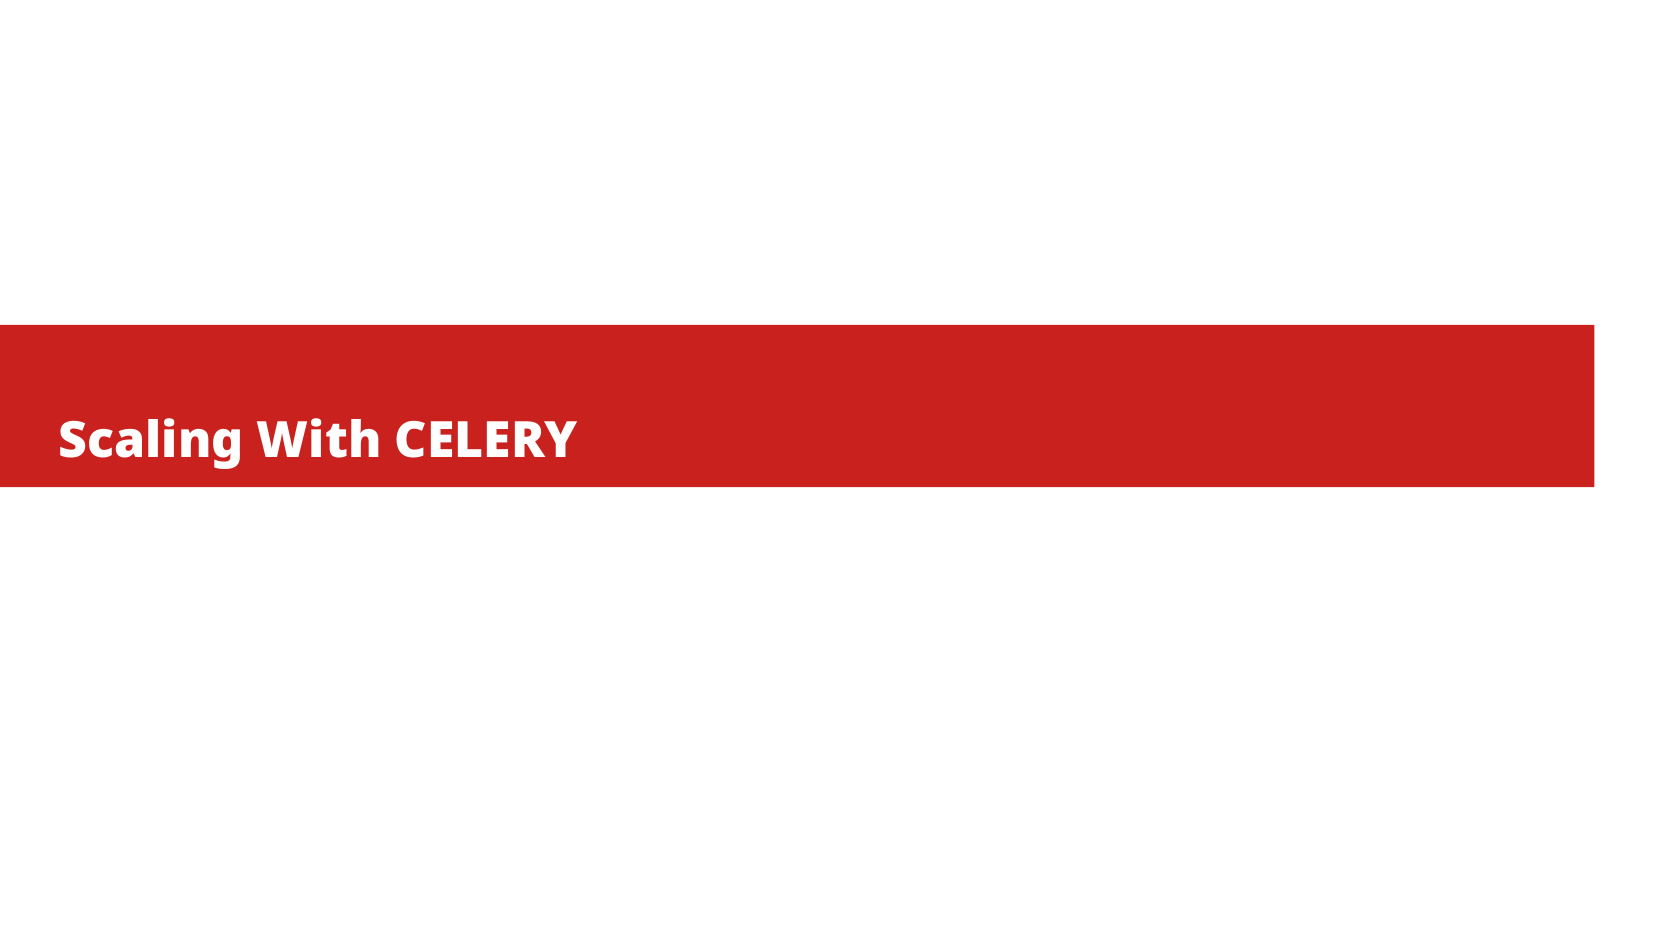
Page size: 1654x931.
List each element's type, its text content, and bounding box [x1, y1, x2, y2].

title Scaling With CELERY [59, 354, 1565, 473]
